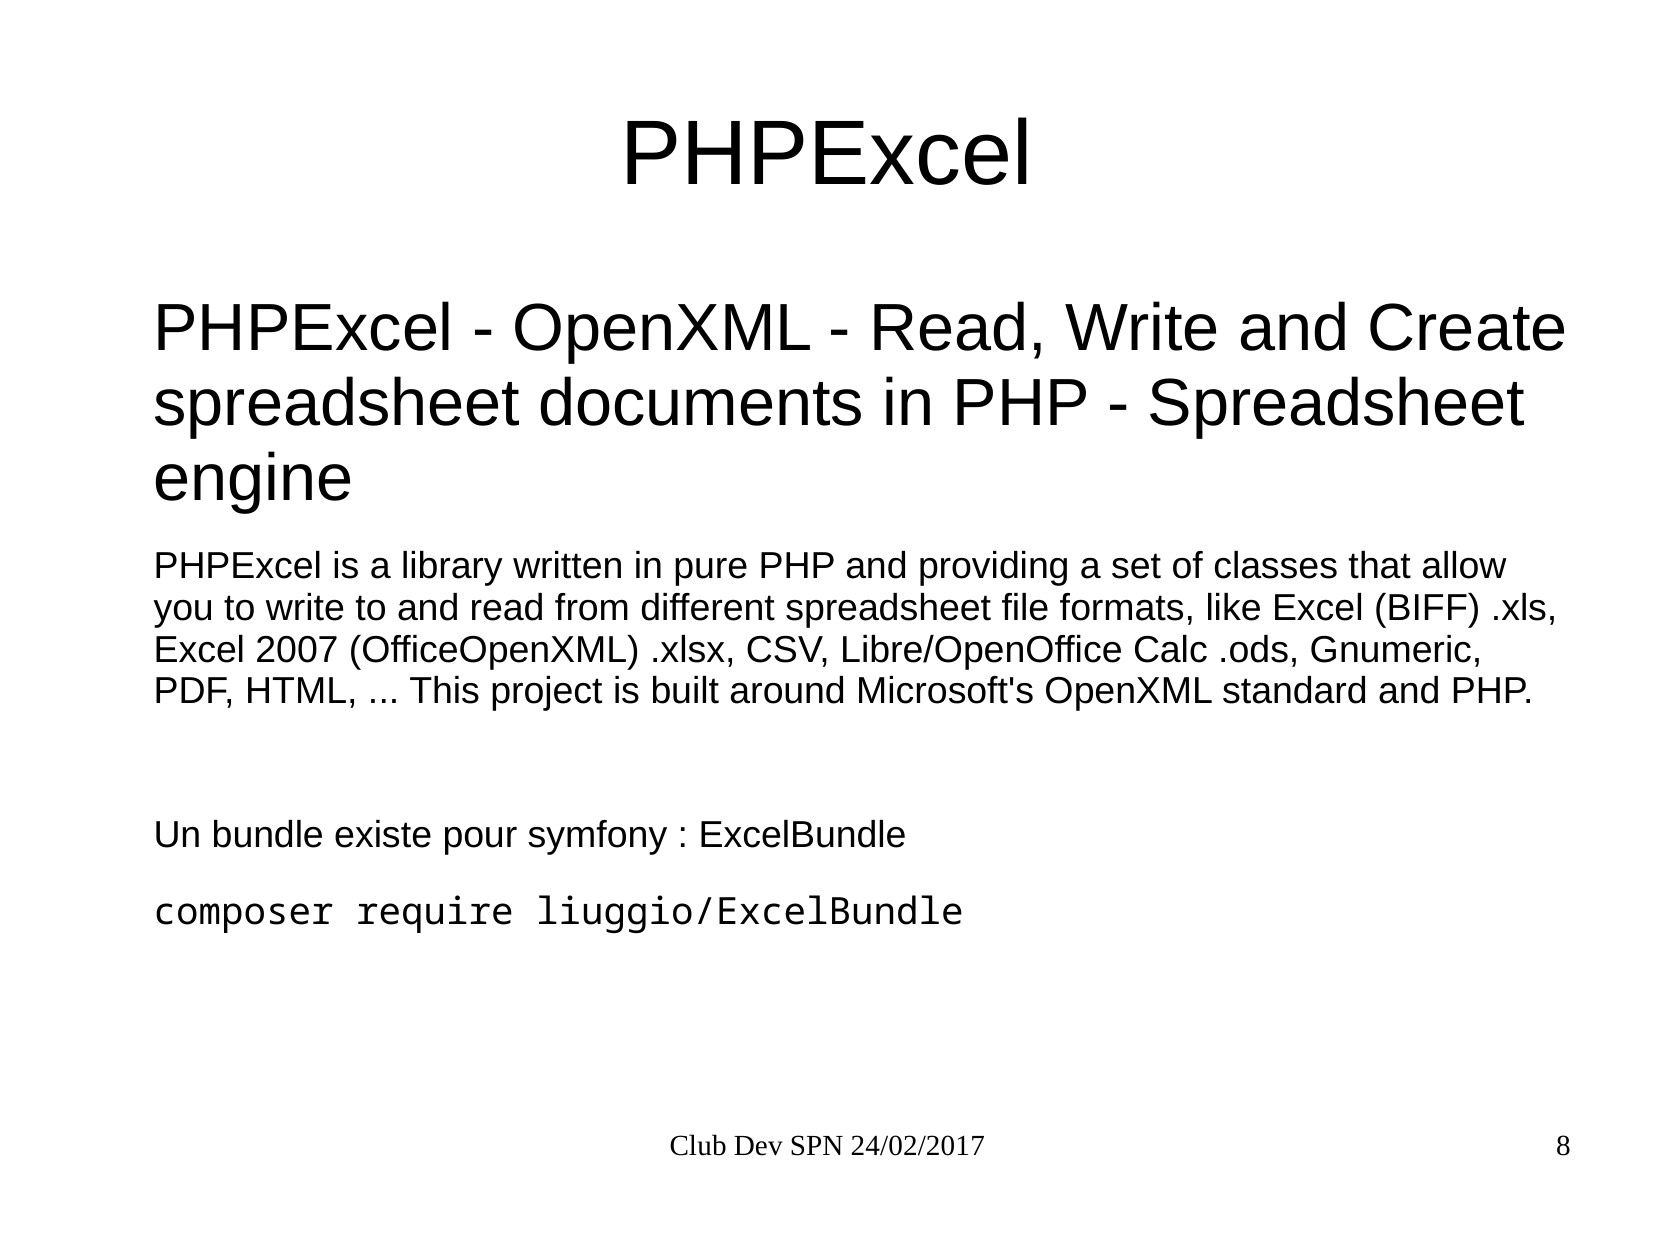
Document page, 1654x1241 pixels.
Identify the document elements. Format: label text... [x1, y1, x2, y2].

list PHPExcel - OpenXML - Read, Write and Create spreadsheet documents in PHP - Spreadsheet engine PHPExcel is a library written in pure PHP and providing a set of classes that allow you to write to and read from different spreadsheet file formats, like Excel (BIFF) .xls, Excel 2007 (OfficeOpenXML) .xlsx, CSV, Libre/OpenOffice Calc .ods, Gnumeric, PDF, HTML, ... This project is built around Microsoft's OpenXML standard and PHP. Un bundle existe pour symfony : ExcelBundle composer require liuggio/ExcelBundle [82, 290, 1571, 1010]
title PHPExcel [82, 49, 1571, 257]
